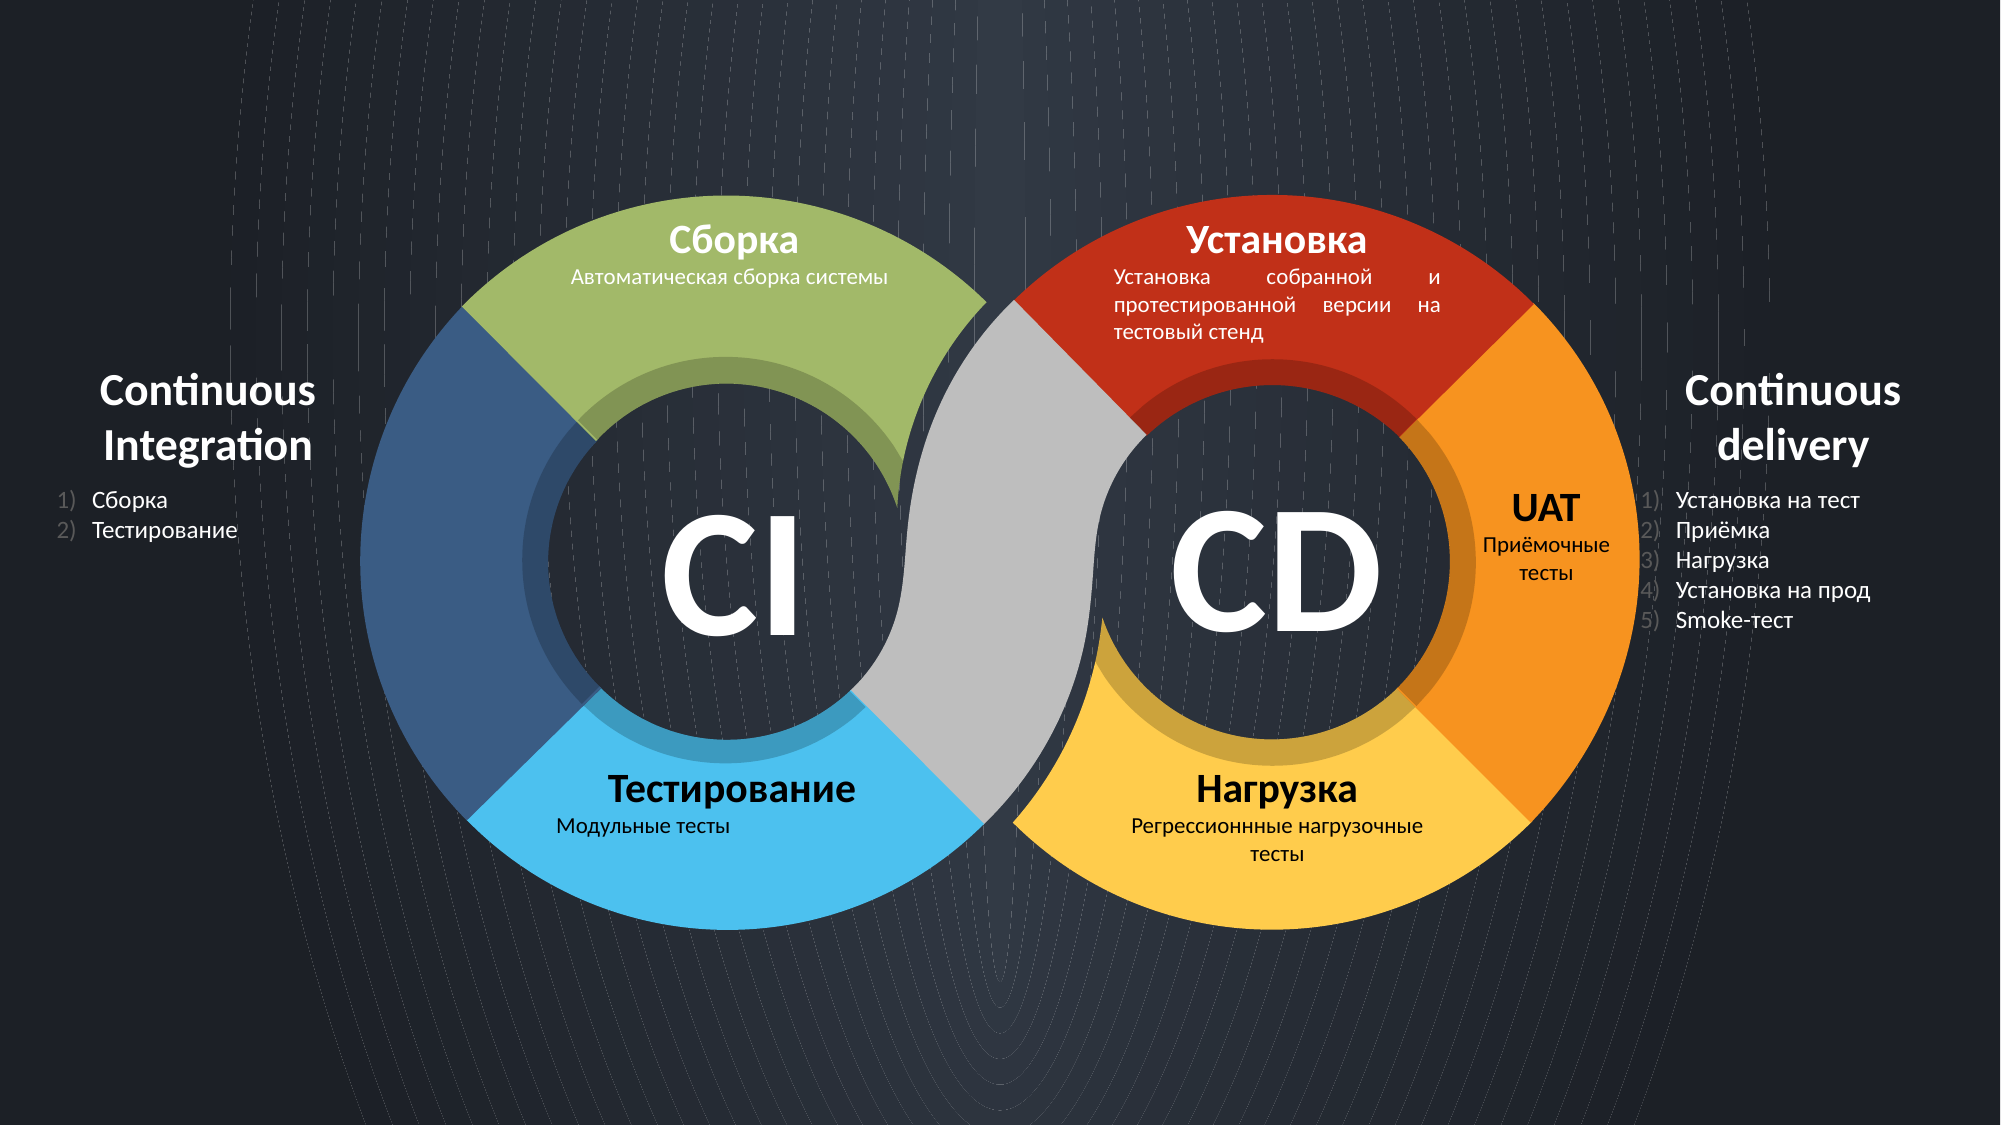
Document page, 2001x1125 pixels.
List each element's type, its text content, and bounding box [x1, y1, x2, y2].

text_box Continuous Integration [55, 352, 361, 477]
text_box Нагрузка [1112, 753, 1442, 819]
text_box UAT [1452, 472, 1640, 538]
text_box Continuous delivery [1639, 352, 1947, 476]
text_box Установка на тест Приёмка Нагрузка Установка на прод Smoke-тест [1640, 476, 1947, 642]
text_box [647, 195, 806, 204]
text_box [1191, 194, 1354, 204]
text_box Регрессионнные нагрузочные тесты [1113, 803, 1442, 874]
text_box Установка [1112, 204, 1442, 269]
text_box [360, 230, 1639, 930]
text_box Модульные тесты [556, 803, 910, 847]
text_box Автоматическая сборка системы [570, 254, 899, 297]
text_box Сборка Тестирование [56, 476, 361, 552]
text_box CI [646, 444, 822, 680]
text_box CD [1155, 441, 1399, 676]
text_box Тестирование [555, 753, 910, 819]
text_box Установка собранной и протестированной версии на тестовый стенд [1113, 254, 1442, 352]
text_box Приёмочные тесты [1453, 522, 1640, 593]
text_box Сборка [569, 204, 899, 269]
